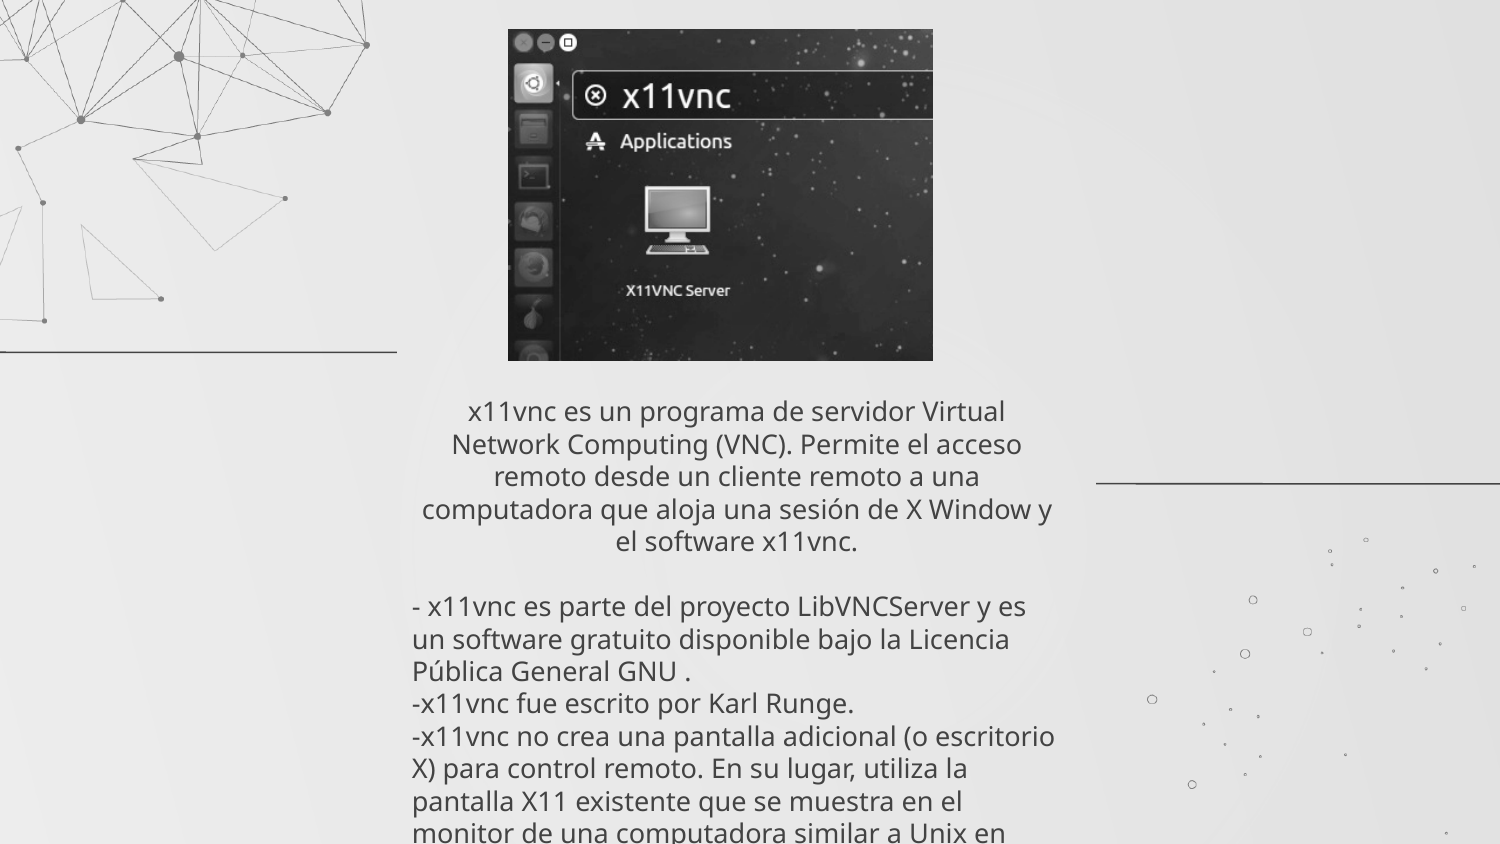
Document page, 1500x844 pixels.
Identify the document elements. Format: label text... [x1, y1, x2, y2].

subtitle x11vnc es un programa de servidor Virtual Network Computing (VNC). Permite el acceso remoto desde un cliente remoto a una computadora que aloja una sesión de X Window y el software x11vnc. - x11vnc es parte del proyecto LibVNCServer y es un software gratuito disponible bajo la Licencia Pública General GNU . -x11vnc fue escrito por Karl Runge. -x11vnc no crea una pantalla adicional (o escritorio X) para control remoto. En su lugar, utiliza la pantalla X11 existente que se muestra en el monitor de una computadora similar a Unix en tiempo real [396, 379, 1077, 799]
picture [0, 0, 1500, 844]
picture [675, 830, 683, 841]
